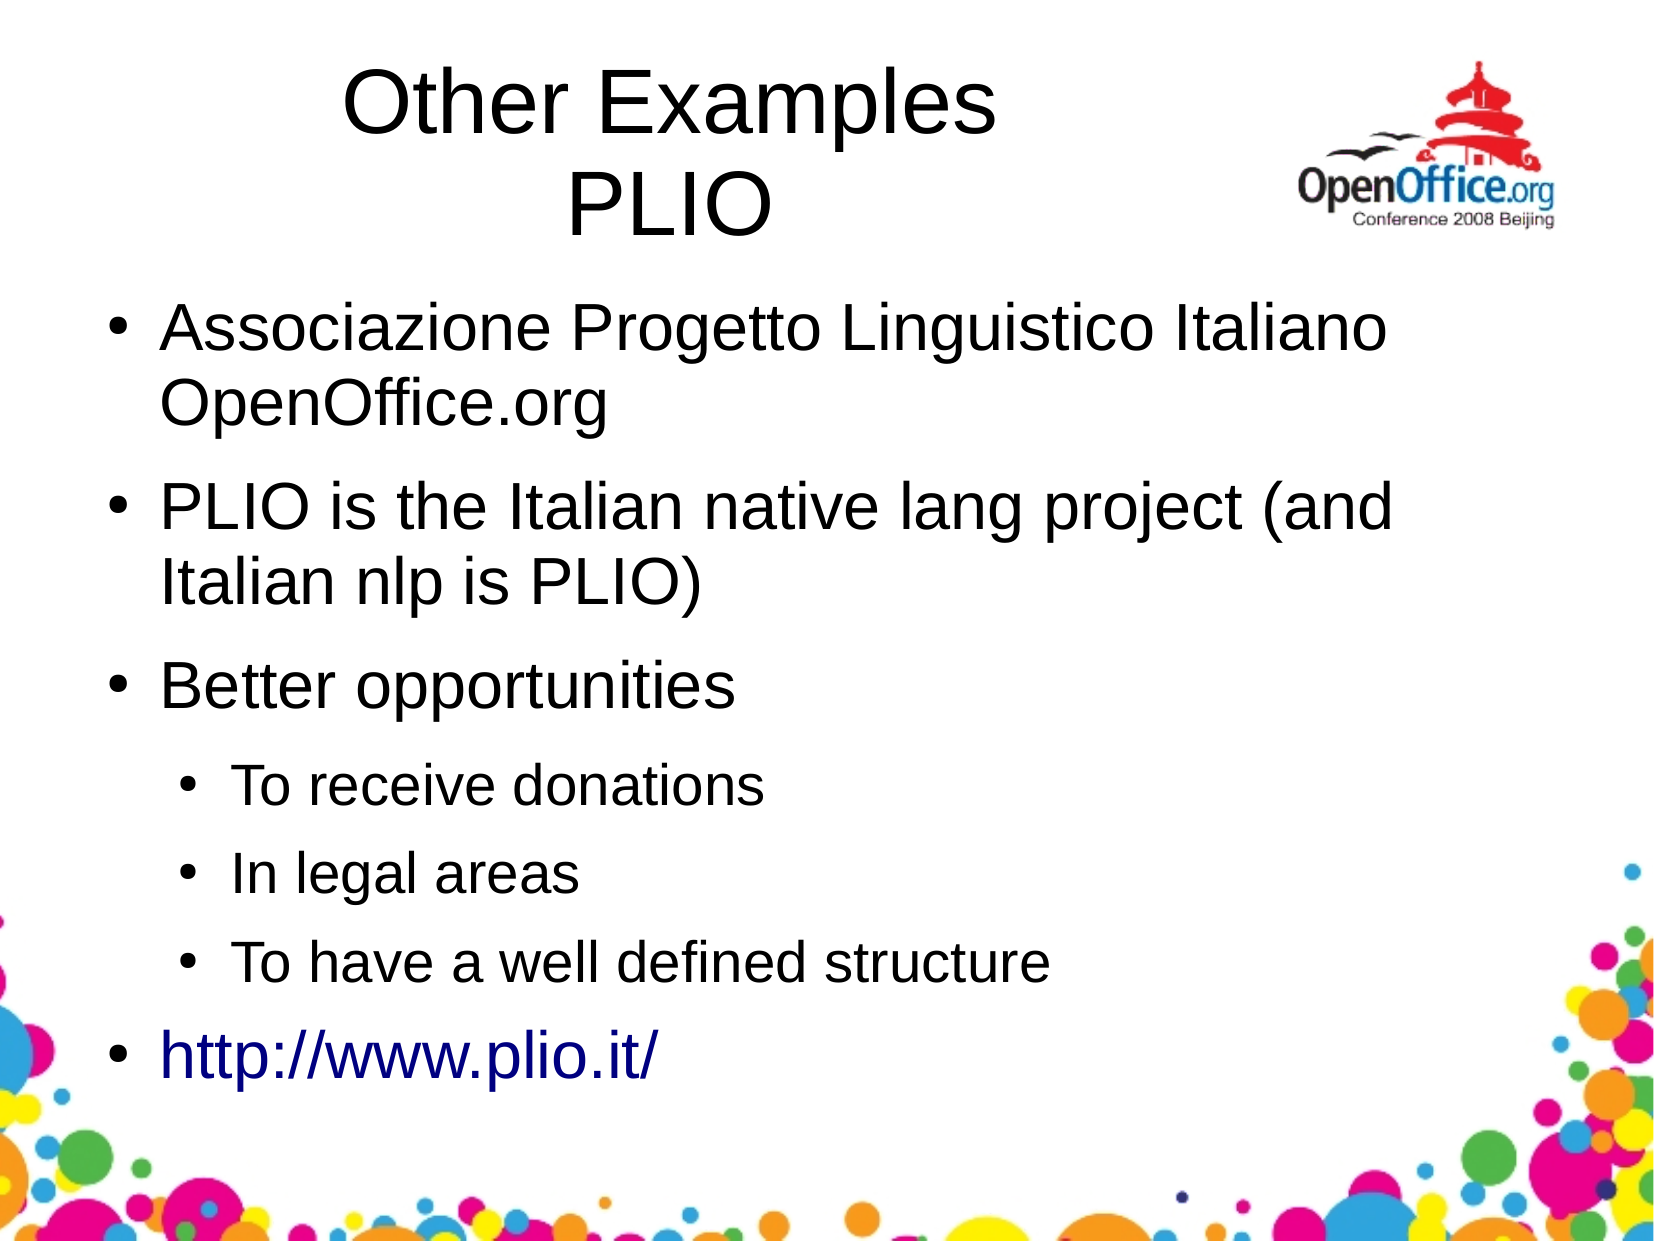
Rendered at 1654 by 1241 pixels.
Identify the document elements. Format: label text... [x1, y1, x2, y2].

title Other Examples PLIO [82, 50, 1258, 256]
picture [0, 810, 1654, 1241]
picture [1285, 51, 1569, 250]
list Associazione Progetto Linguistico Italiano OpenOffice.org PLIO is the Italian native lang project (and Italian nlp is PLIO) Better opportunities To receive donations In legal areas To have a well defined structure http://www.plio.it/ [88, 290, 1577, 1094]
